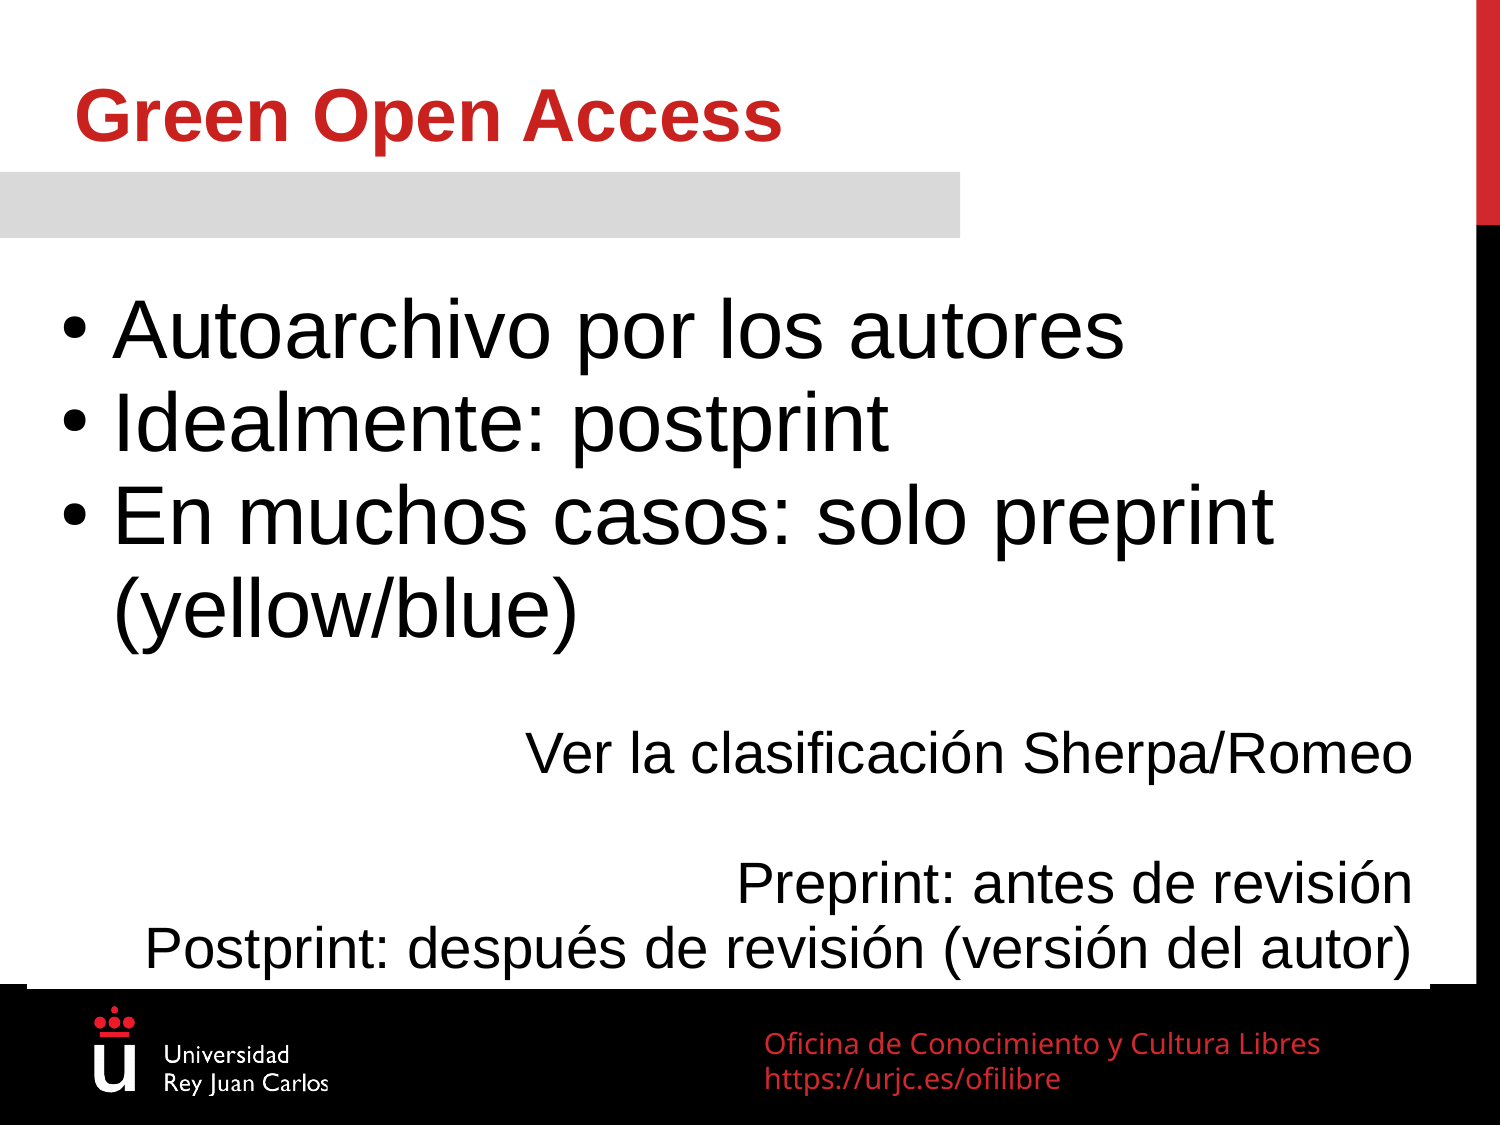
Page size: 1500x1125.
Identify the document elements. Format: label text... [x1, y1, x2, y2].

title [75, 24, 1026, 250]
text_box Autoarchivo por los autores Idealmente: postprint En muchos casos: solo preprint (yellow/blue) Ver la clasificación Sherpa/Romeo Preprint: antes de revisión Postprint: después de revisión (versión del autor) [27, 276, 1430, 989]
text_box [0, 171, 961, 238]
text_box Oficina de Conocimiento y Cultura Libres https://urjc.es/ofilibre [748, 1017, 1500, 1125]
text_box Green Open Access [60, 66, 991, 249]
text_box [0, 984, 1500, 1125]
picture [94, 1006, 328, 1096]
